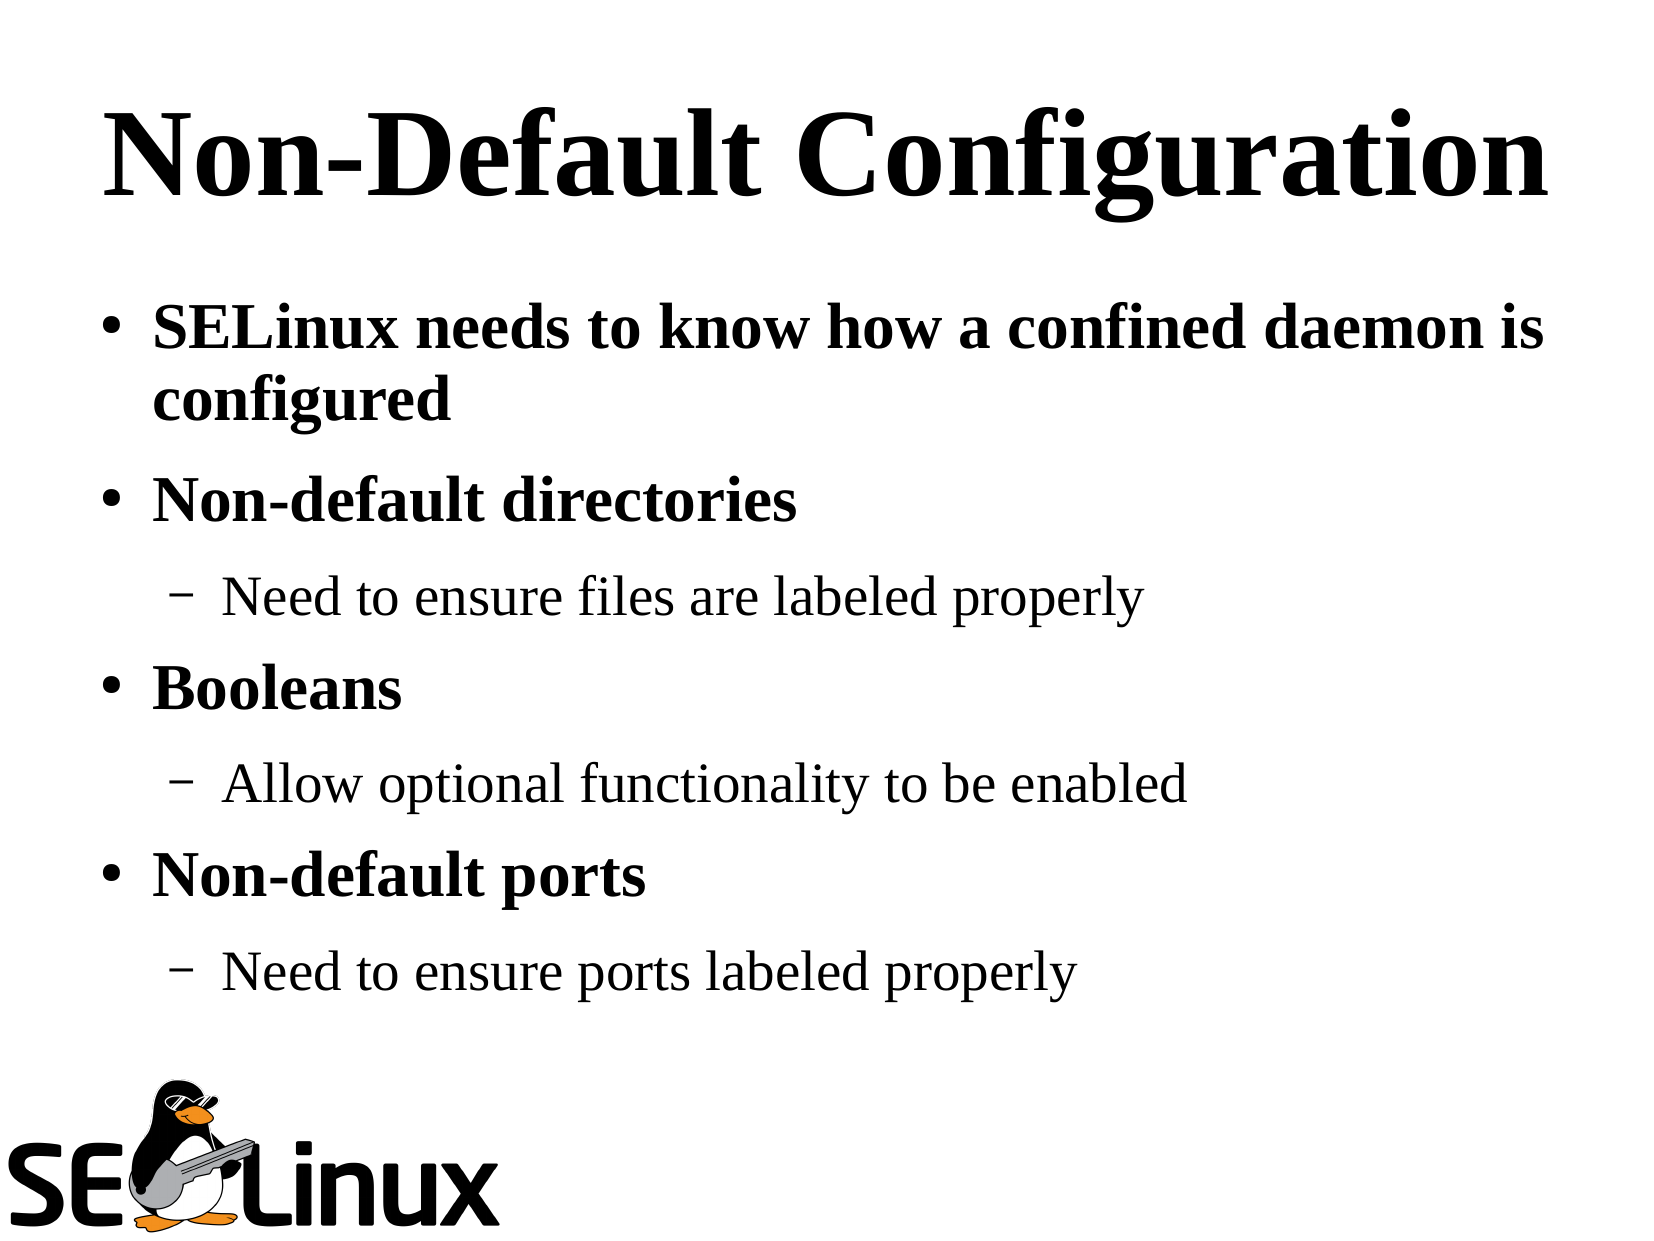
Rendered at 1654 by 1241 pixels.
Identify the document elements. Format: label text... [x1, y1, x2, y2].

picture [0, 919, 526, 1241]
title Non-Default Configuration [82, 49, 1571, 257]
list SELinux needs to know how a confined daemon is configured Non-default directories Need to ensure files are labeled properly Booleans Allow optional functionality to be enabled Non-default ports Need to ensure ports labeled properly [82, 290, 1571, 1010]
